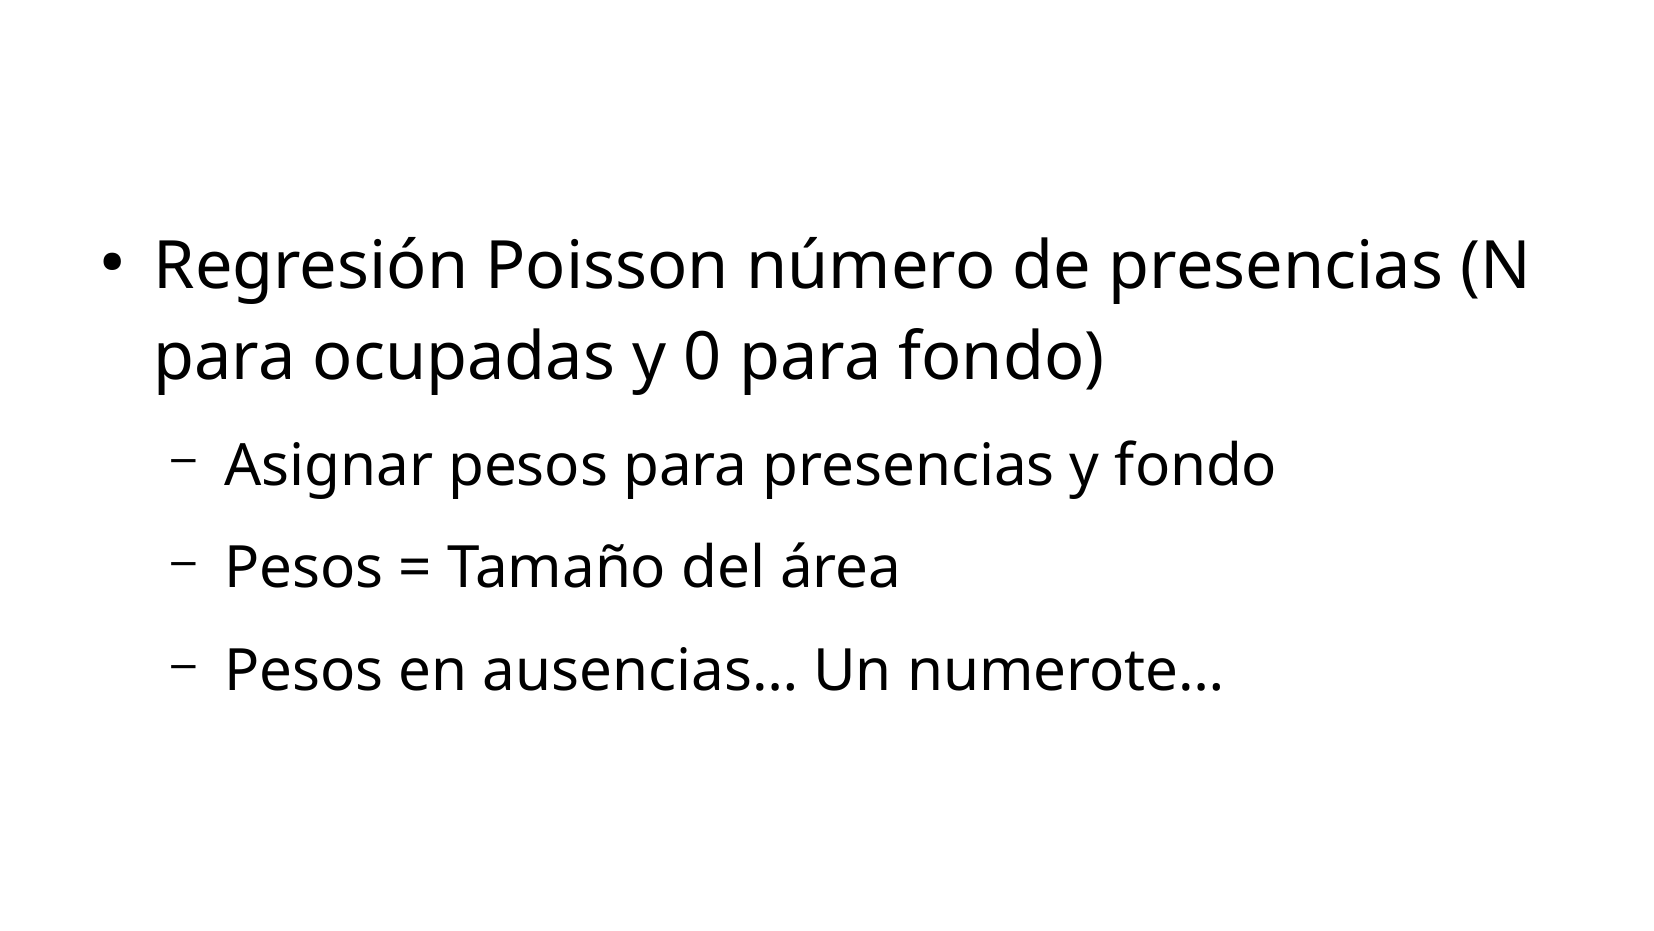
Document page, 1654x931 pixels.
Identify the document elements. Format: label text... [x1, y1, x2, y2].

list Regresión Poisson número de presencias (N para ocupadas y 0 para fondo) Asignar pesos para presencias y fondo Pesos = Tamaño del área Pesos en ausencias… Un numerote… [82, 217, 1571, 758]
